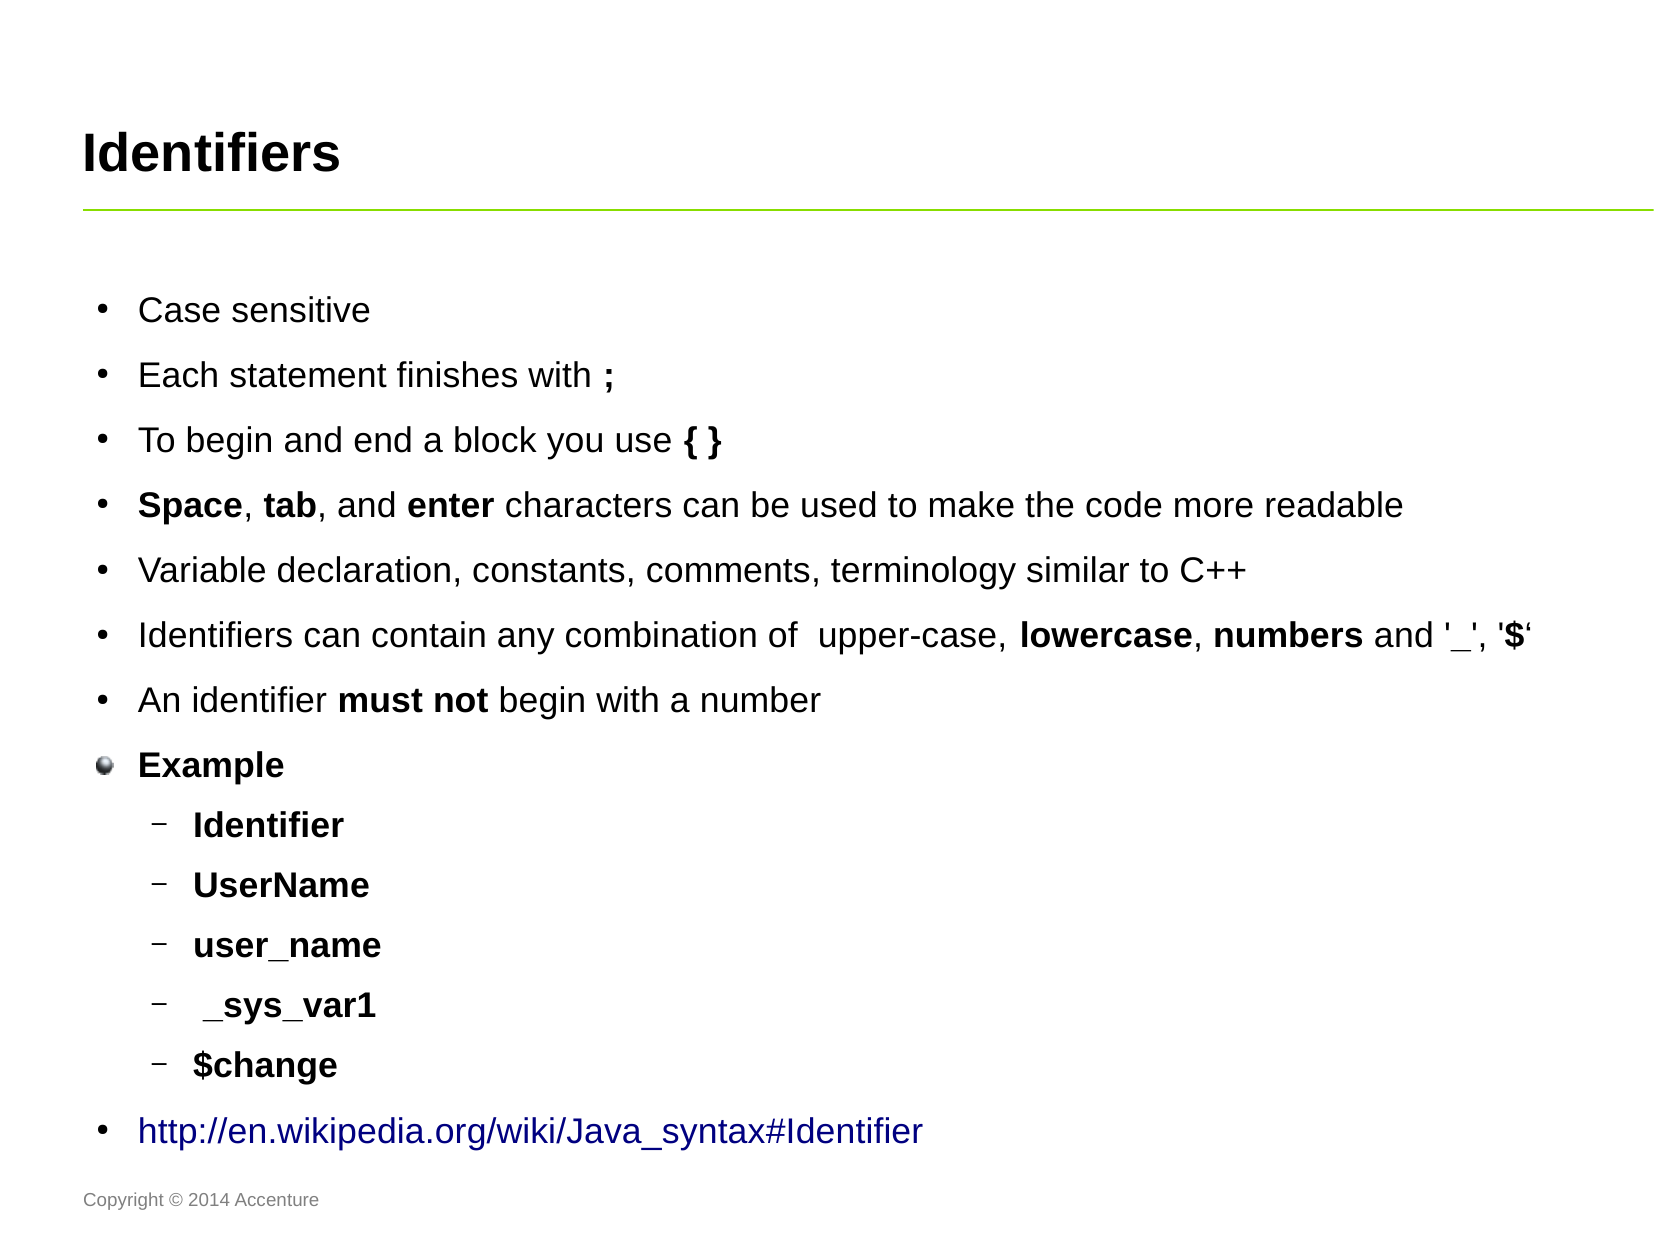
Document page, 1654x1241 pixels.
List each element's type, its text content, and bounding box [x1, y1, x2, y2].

title Identifiers [82, 49, 1571, 257]
list Case sensitive Each statement finishes with ; To begin and end a block you use { } Space, tab, and enter characters can be used to make the code more readable Variable declaration, constants, comments, terminology similar to C++ Identifiers can contain any combination of upper-case, lowercase, numbers and '_', '$‘ An identifier must not begin with a number Example Identifier UserName user_name _sys_var1 $change http://en.wikipedia.org/wiki/Java_syntax#Identifier [82, 290, 1538, 1170]
